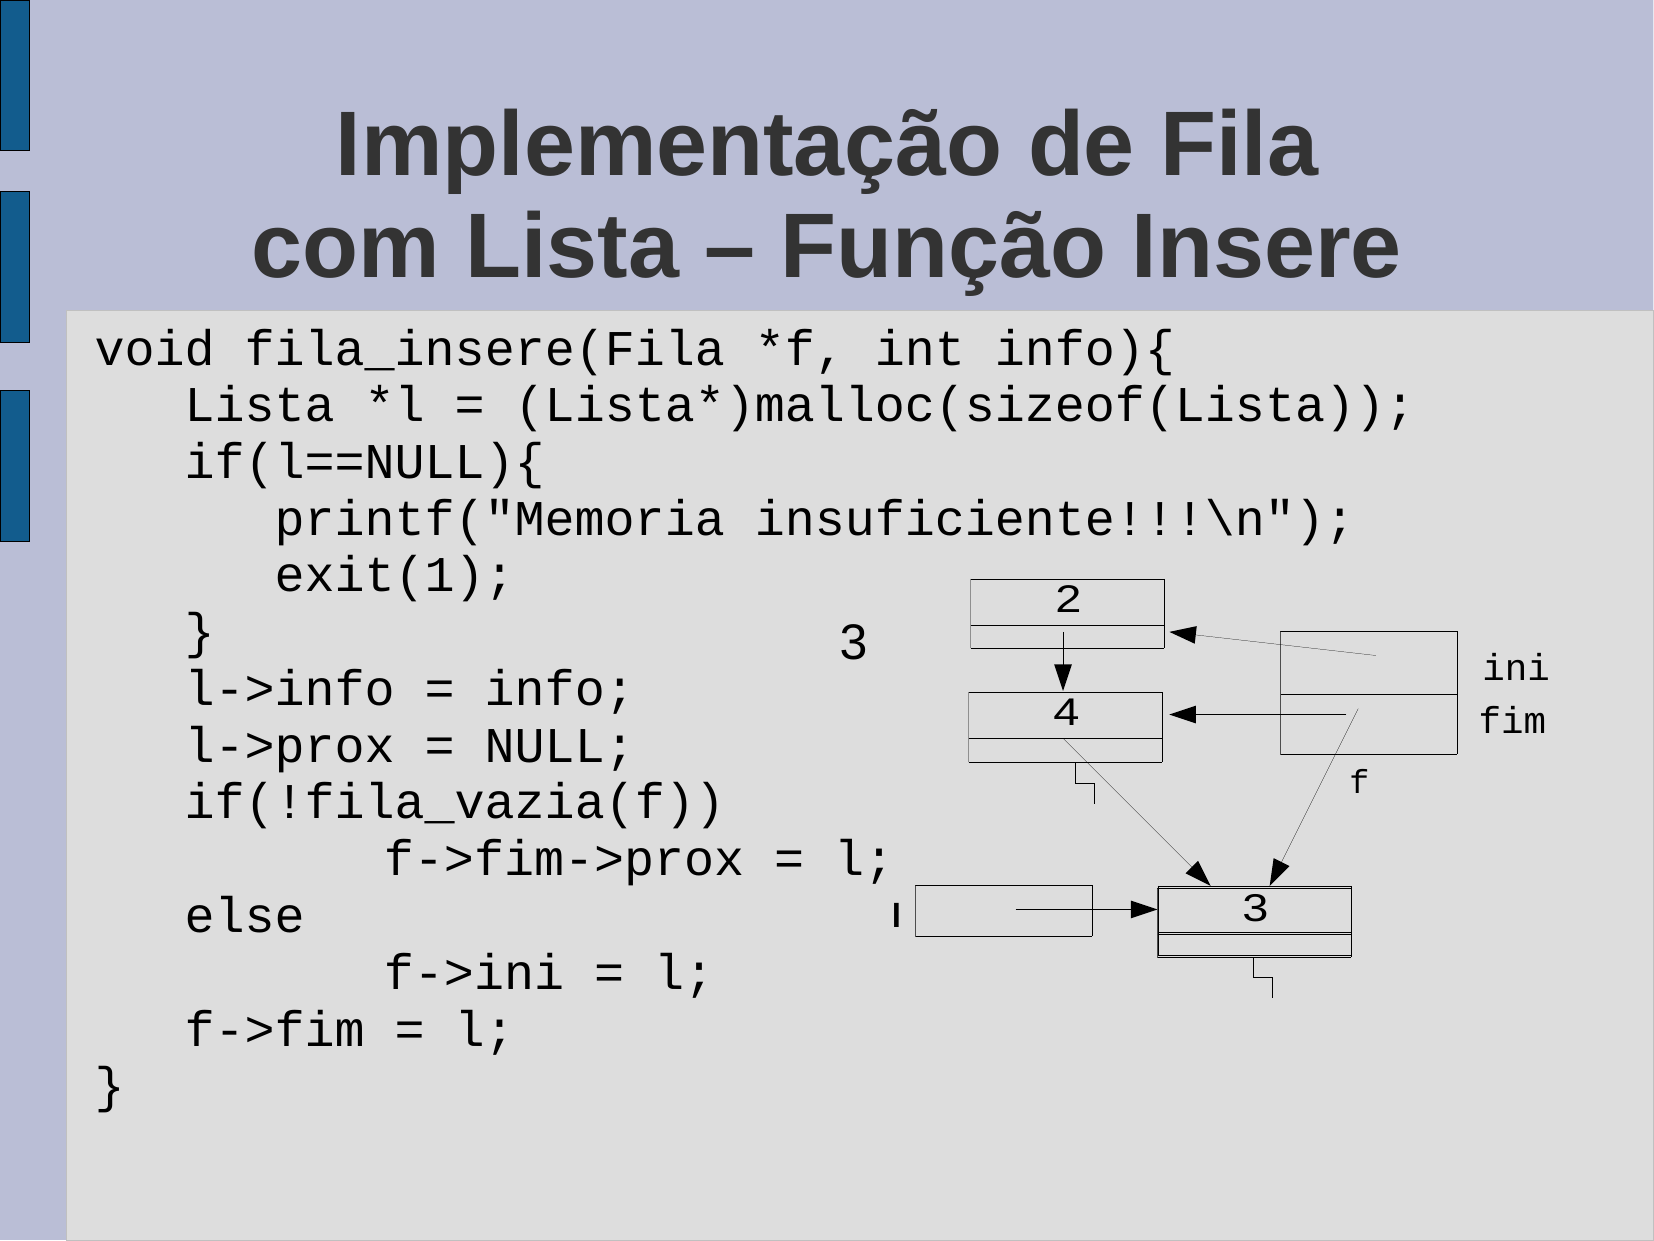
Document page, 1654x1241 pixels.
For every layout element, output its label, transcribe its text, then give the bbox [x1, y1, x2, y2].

chart [968, 690, 1168, 766]
text_box fim [1478, 702, 1547, 746]
chart [915, 826, 1097, 939]
text_box f [1349, 765, 1392, 822]
title Implementação de Fila com Lista – Função Insere [121, 91, 1534, 299]
chart [1157, 885, 1357, 962]
text_box l [891, 897, 902, 936]
list void fila_insere(Fila *f, int info){ Lista *l = (Lista*)malloc(sizeof(Lista)); if(l==NULL){ printf("Memoria insuficiente!!!\n"); exit(1); } l->info = info; l->prox = NULL; if(!fila_vazia(f)) f->fim->prox = l; else f->ini = l; f->fim = l; } [76, 323, 1489, 1175]
text_box 3 [839, 613, 946, 670]
text_box ini [1482, 649, 1550, 693]
chart [1280, 631, 1462, 808]
chart [970, 577, 1170, 652]
